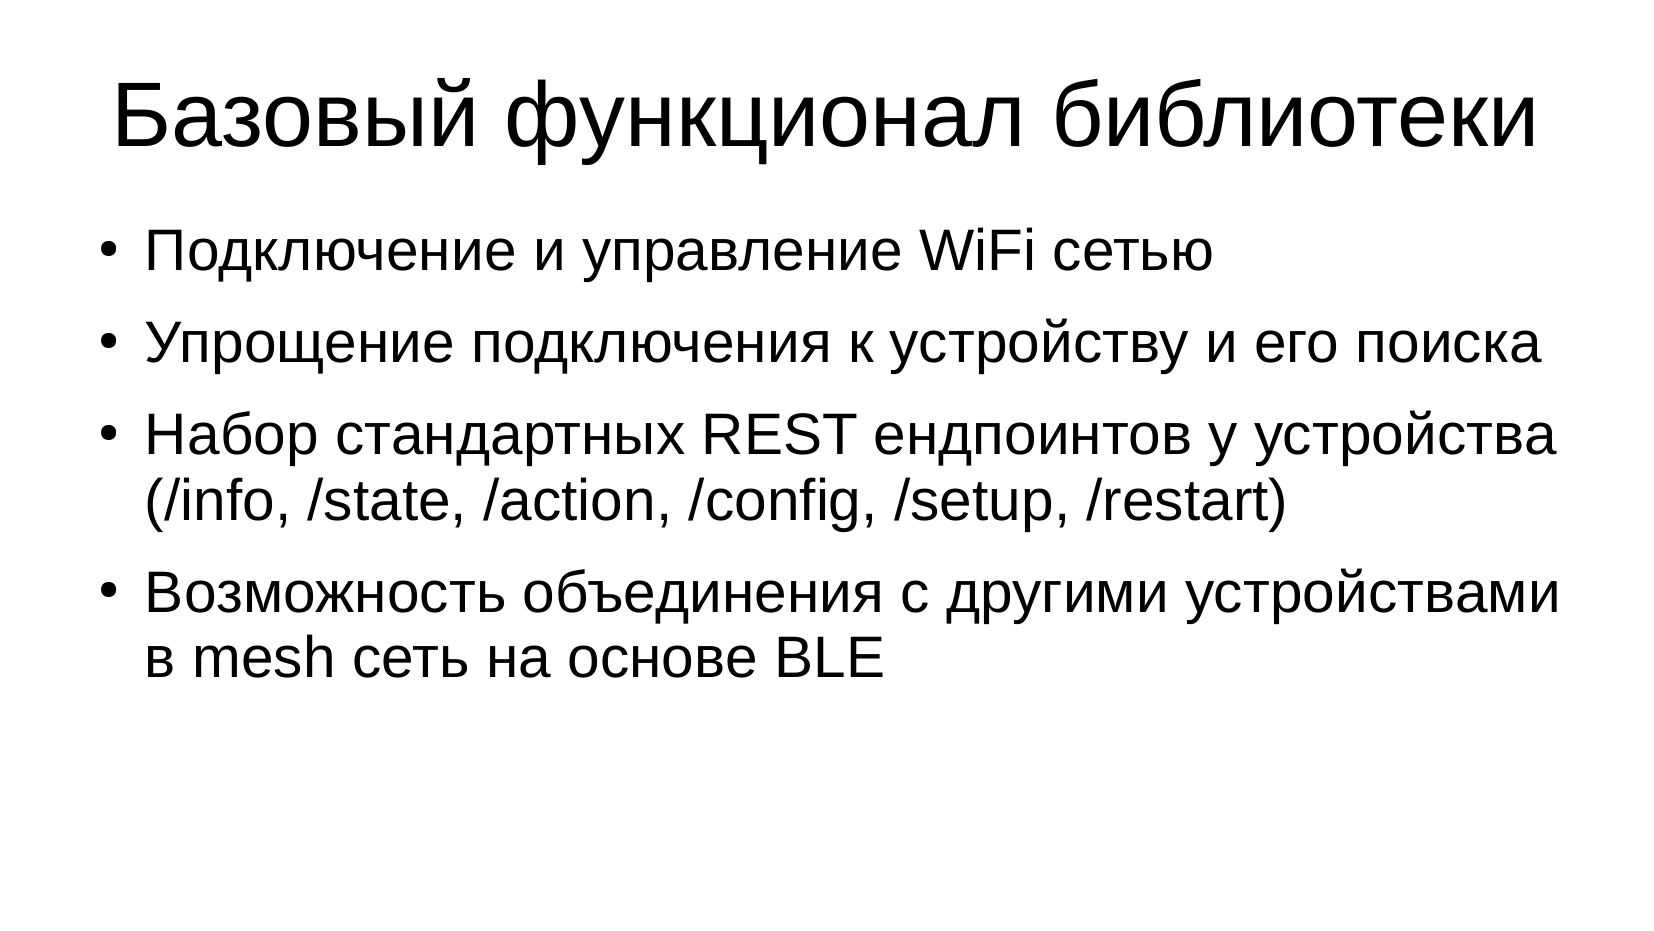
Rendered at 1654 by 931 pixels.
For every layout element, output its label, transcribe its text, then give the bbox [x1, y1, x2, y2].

title Базовый функционал библиотеки [82, 37, 1571, 193]
list Подключение и управление WiFi сетью Упрощение подключения к устройству и его поиска Набор стандартных REST ендпоинтов у устройства (/info, /state, /action, /config, /setup, /restart) Возможность объединения с другими устройствами в mesh сеть на основе BLE [82, 217, 1571, 758]
